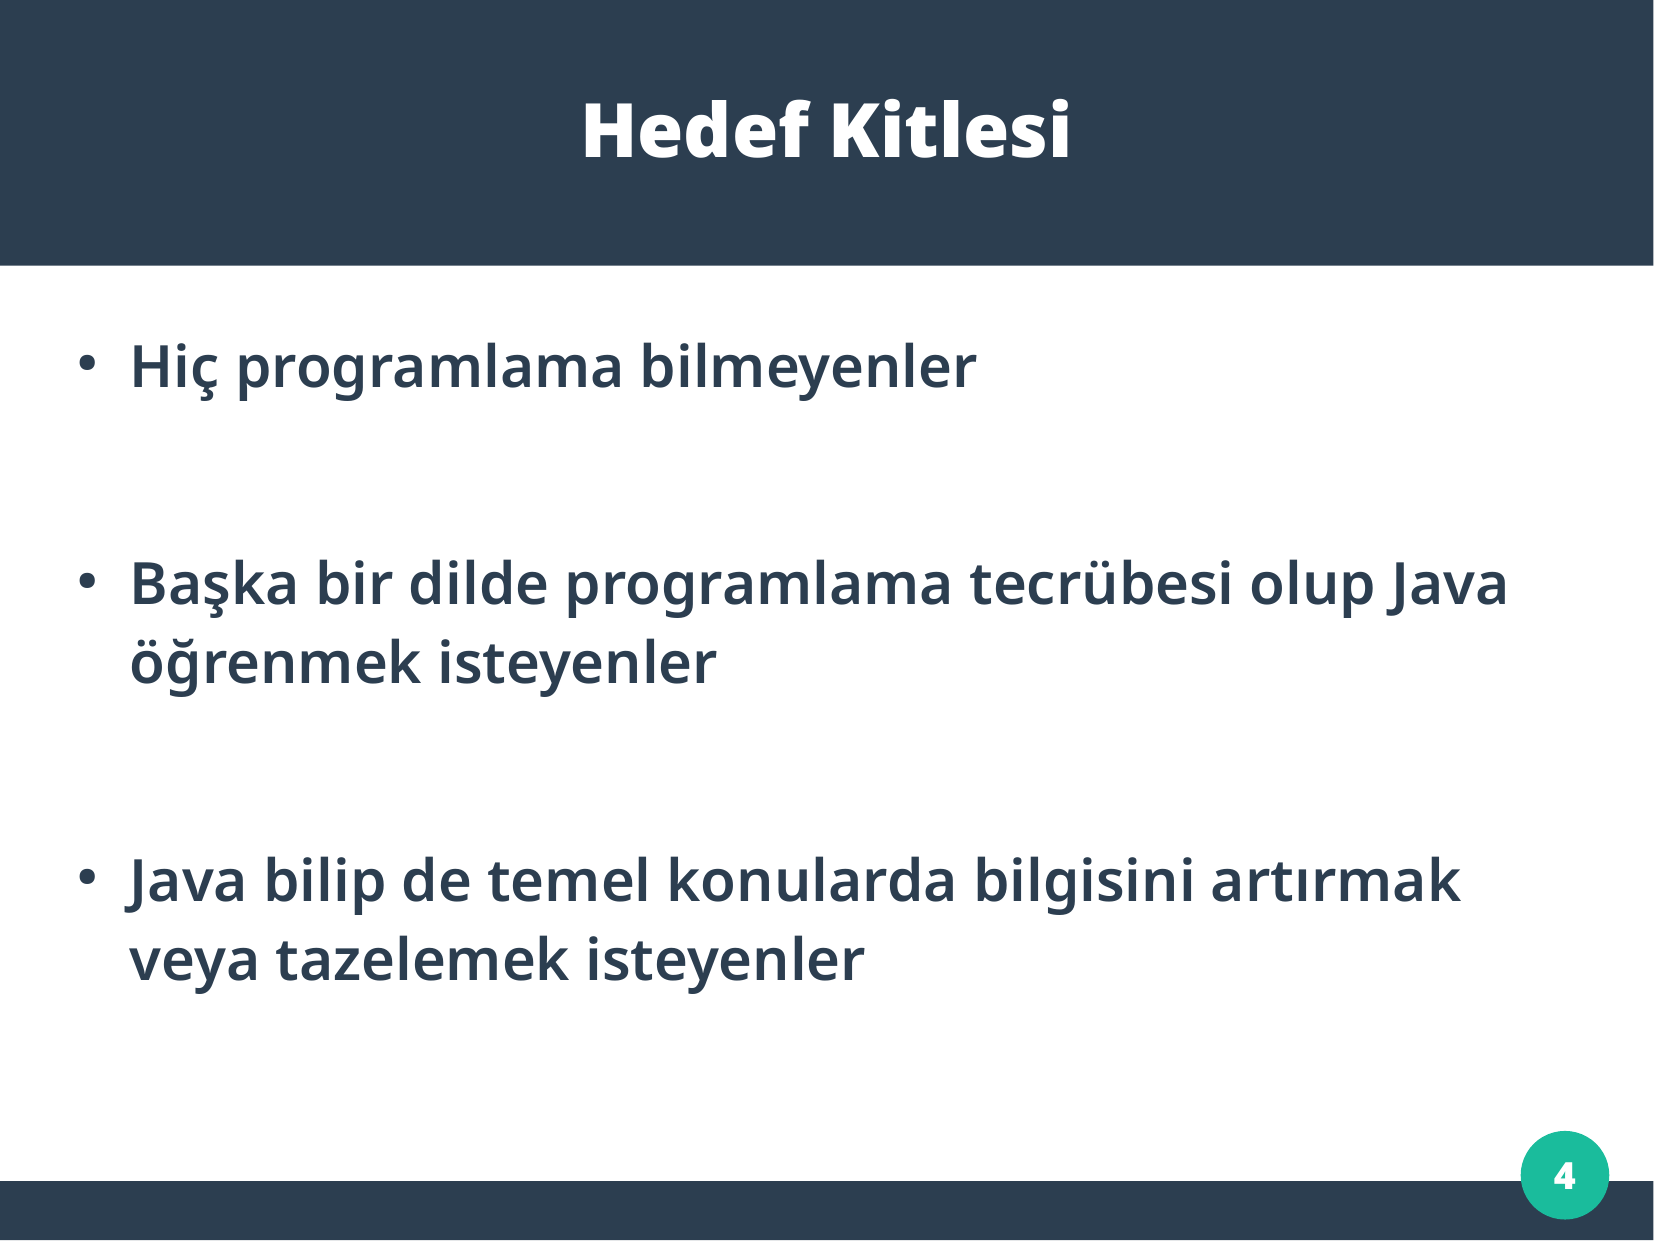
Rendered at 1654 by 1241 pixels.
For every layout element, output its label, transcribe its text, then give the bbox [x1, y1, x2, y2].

title Hedef Kitlesi [59, 49, 1595, 207]
list Hiç programlama bilmeyenler Başka bir dilde programlama tecrübesi olup Java öğrenmek isteyenler Java bilip de temel konularda bilgisini artırmak veya tazelemek isteyenler [59, 324, 1595, 1152]
